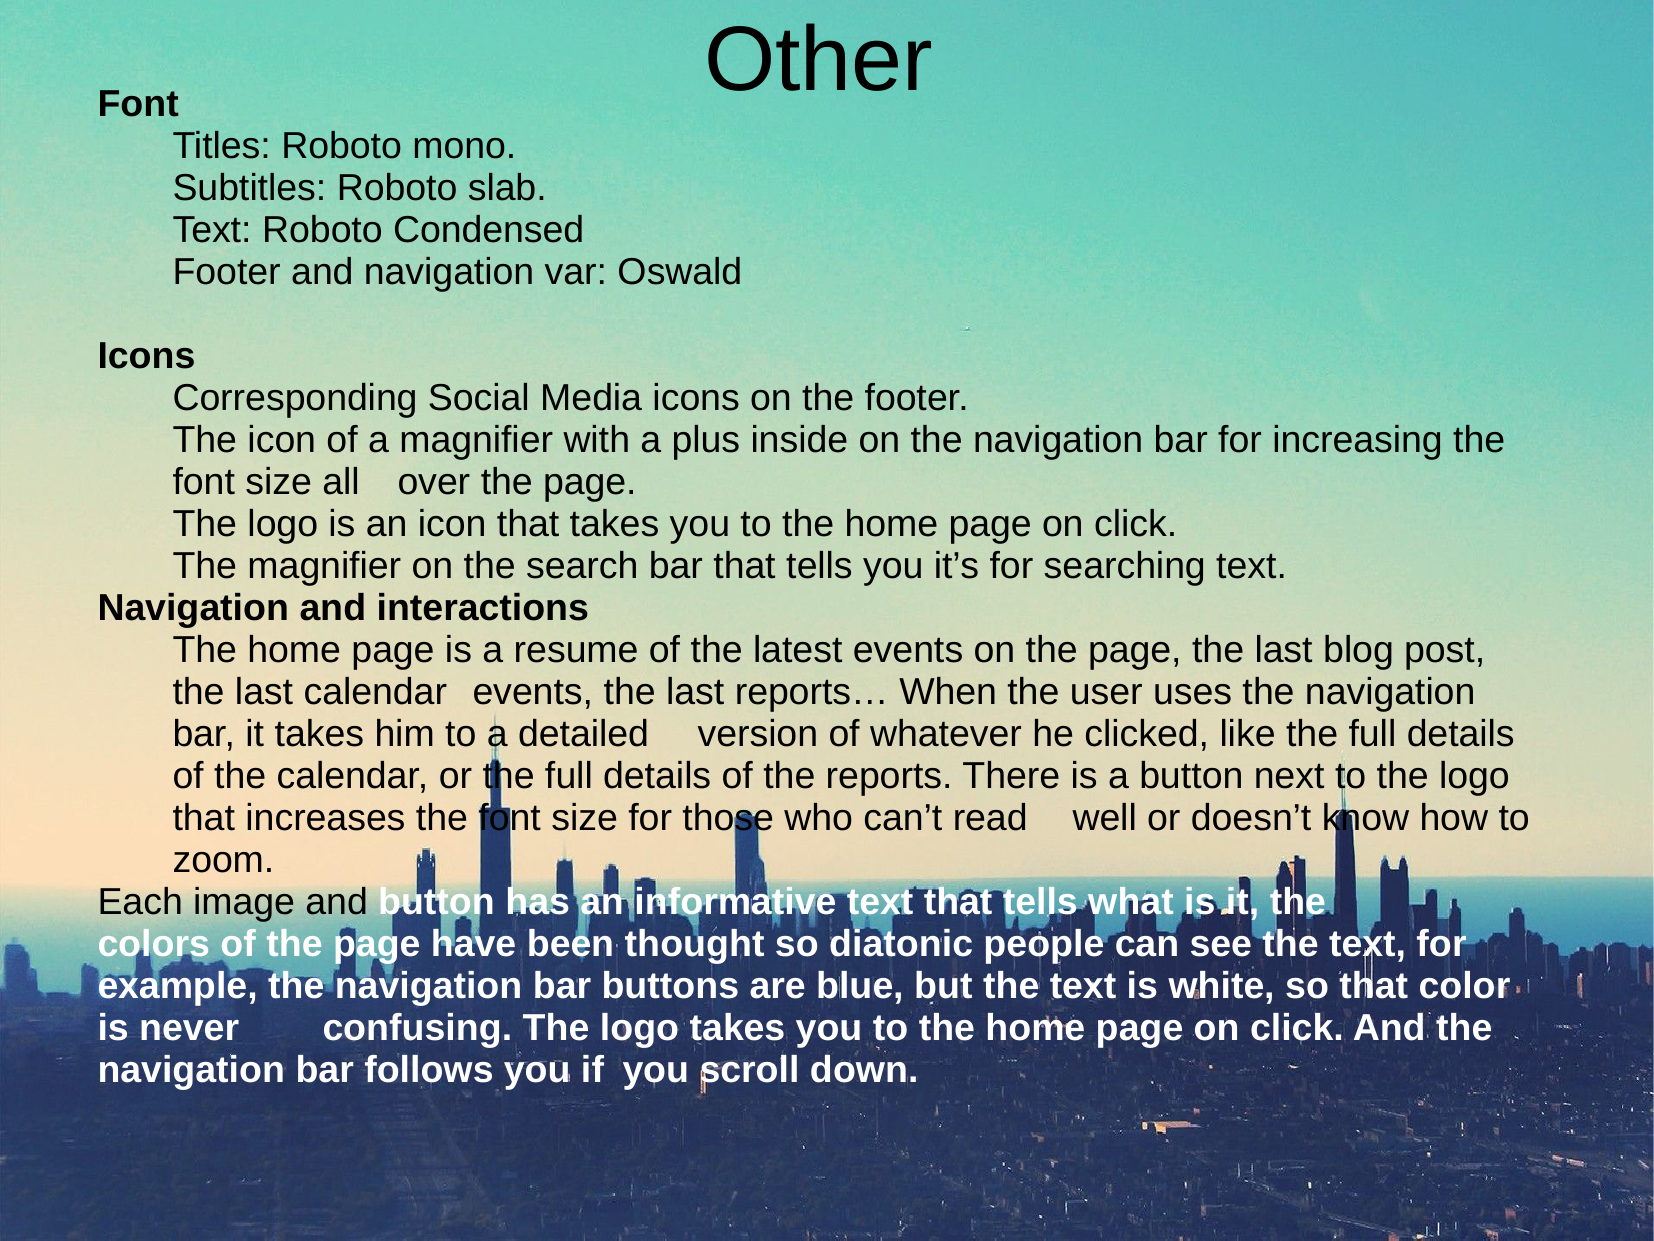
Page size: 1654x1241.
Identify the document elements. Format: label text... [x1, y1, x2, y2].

picture [0, 0, 1654, 1241]
title Other [75, 0, 1564, 163]
text_box Font Titles: Roboto mono. Subtitles: Roboto slab. Text: Roboto Condensed Footer and navigation var: Oswald Icons Corresponding Social Media icons on the footer. The icon of a magnifier with a plus inside on the navigation bar for increasing the font size all over the page. The logo is an icon that takes you to the home page on click. The magnifier on the search bar that tells you it’s for searching text. Navigation and interactions The home page is a resume of the latest events on the page, the last blog post, the last calendar events, the last reports… When the user uses the navigation bar, it takes him to a detailed version of whatever he clicked, like the full details of the calendar, or the full details of the reports. There is a button next to the logo that increases the font size for those who can’t read well or doesn’t know how to zoom. Each image and button has an informative text that tells what is it, the colors of the page have been thought so diatonic people can see the text, for example, the navigation bar buttons are blue, but the text is white, so that color is never confusing. The logo takes you to the home page on click. And the navigation bar follows you if you scroll down. [82, 75, 1561, 1141]
